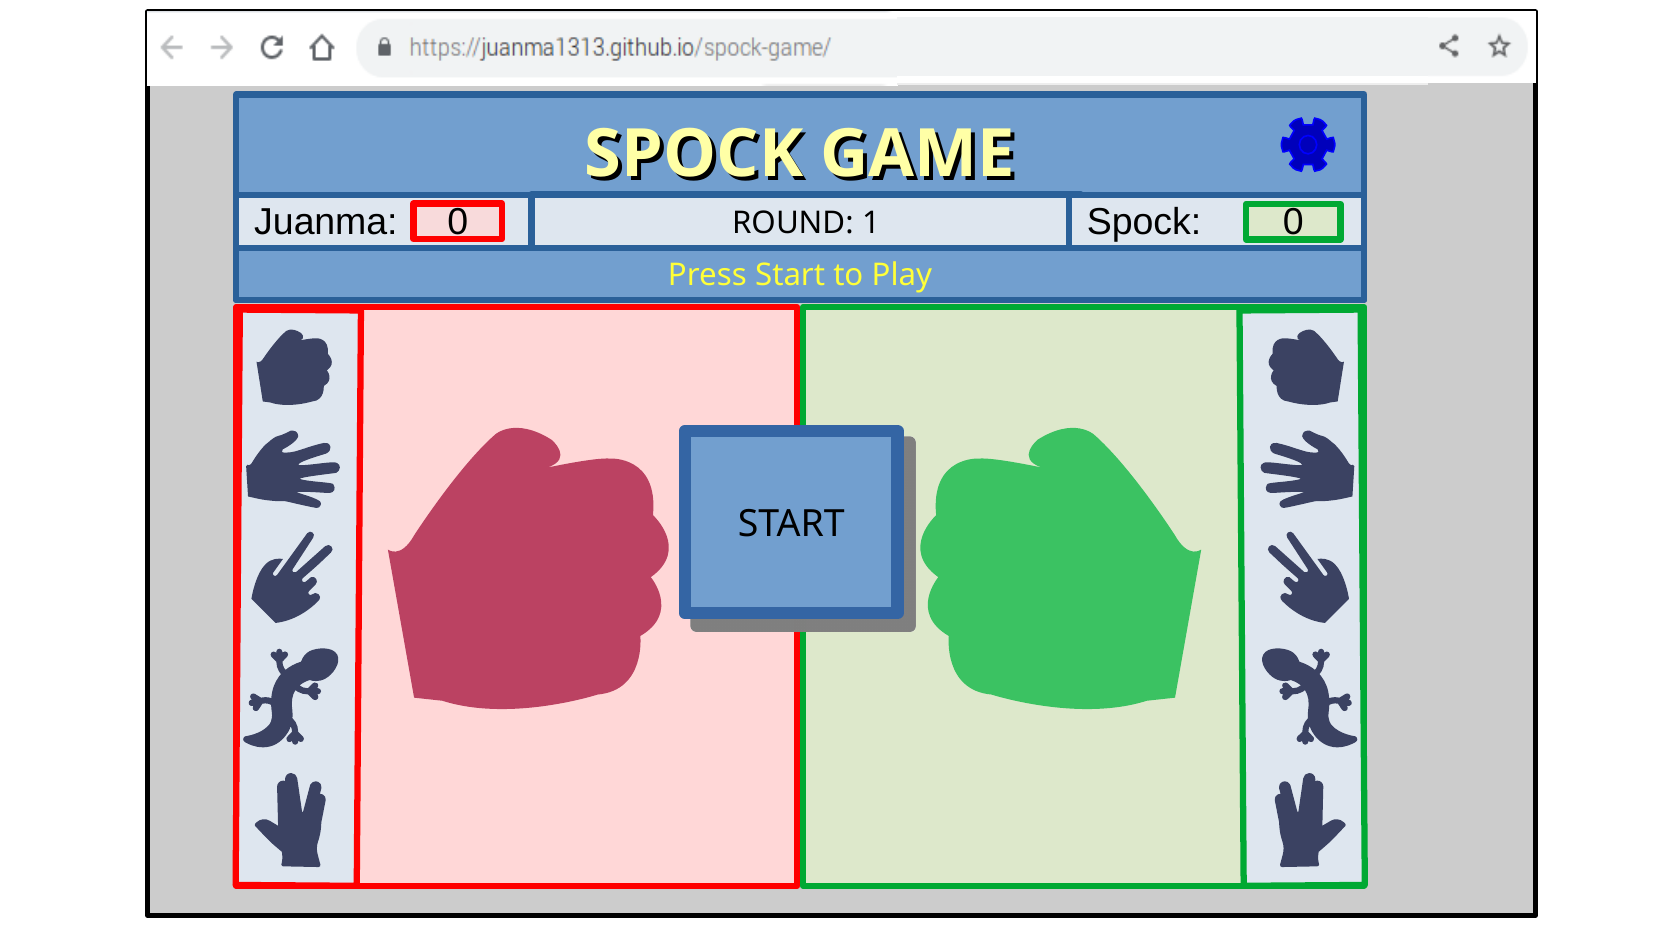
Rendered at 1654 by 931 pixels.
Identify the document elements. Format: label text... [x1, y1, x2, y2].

text_box a [1239, 309, 1365, 886]
picture [147, 11, 1536, 86]
text_box ROUND: 1 [532, 194, 1068, 247]
picture [1272, 770, 1349, 869]
picture [1267, 328, 1347, 408]
picture [1266, 530, 1351, 626]
text_box 0 [413, 203, 502, 239]
picture [252, 770, 328, 869]
text_box Press Start to Play [236, 247, 1365, 300]
text_box START [685, 431, 898, 613]
picture [1259, 428, 1357, 510]
picture [244, 428, 341, 510]
text_box Spock: [1068, 194, 1365, 247]
picture [241, 646, 341, 750]
picture [915, 421, 1212, 718]
text_box SPOCK GAME [236, 94, 1365, 194]
text_box [147, 83, 1536, 916]
picture [1275, 112, 1341, 178]
picture [1260, 646, 1359, 750]
picture [250, 530, 334, 626]
picture [377, 421, 674, 718]
text_box 0 [1246, 203, 1341, 240]
text_box Juanma: [236, 194, 532, 247]
text_box a [235, 309, 361, 886]
picture [253, 328, 333, 408]
